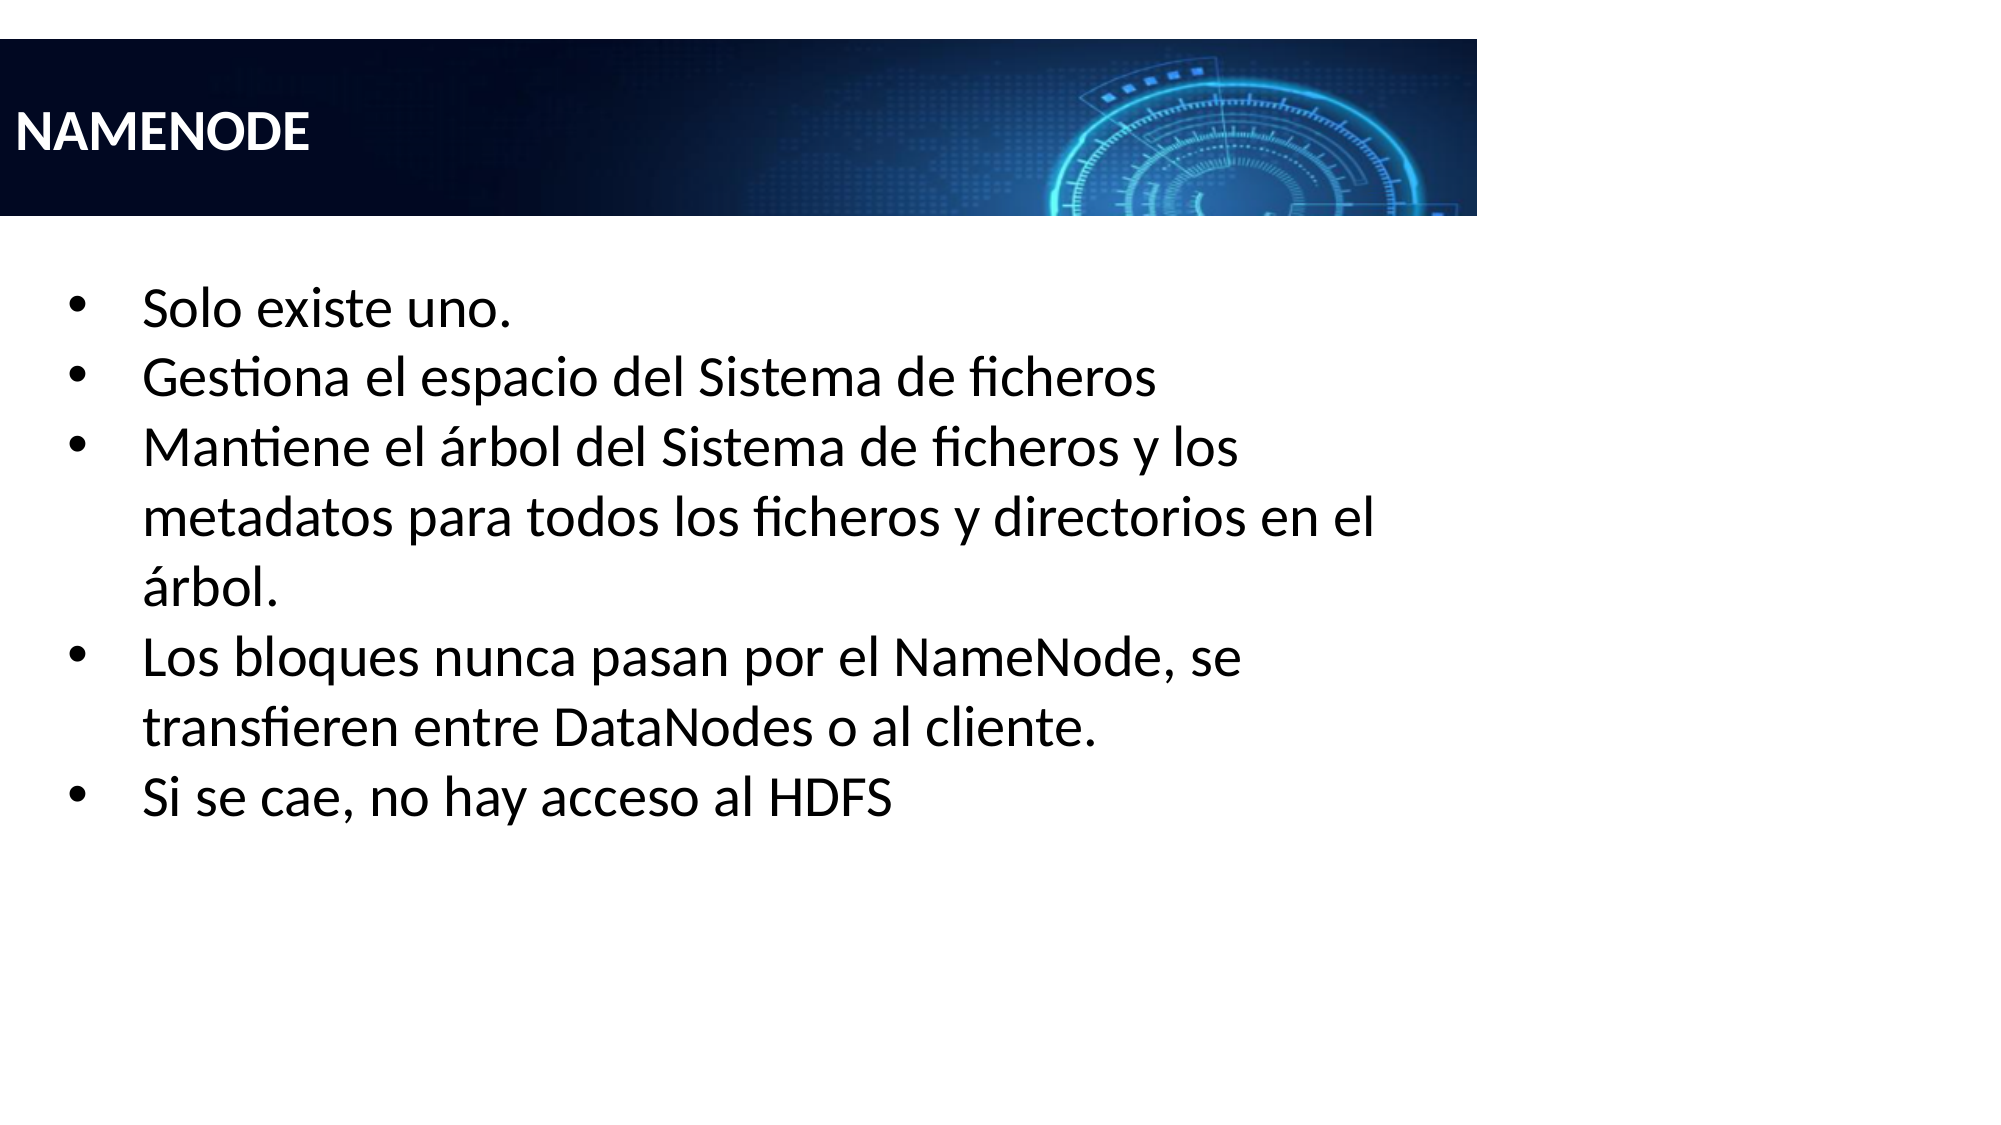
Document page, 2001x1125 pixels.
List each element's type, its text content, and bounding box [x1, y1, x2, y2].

text_box NAMENODE [0, 84, 327, 170]
picture [0, 39, 1477, 216]
text_box Solo existe uno. Gestiona el espacio del Sistema de ficheros Mantiene el árbol del Sistema de ficheros y los metadatos para todos los ficheros y directorios en el árbol. Los bloques nunca pasan por el NameNode, se transfieren entre DataNodes o al cliente. Si se cae, no hay acceso al HDFS [52, 261, 1477, 836]
